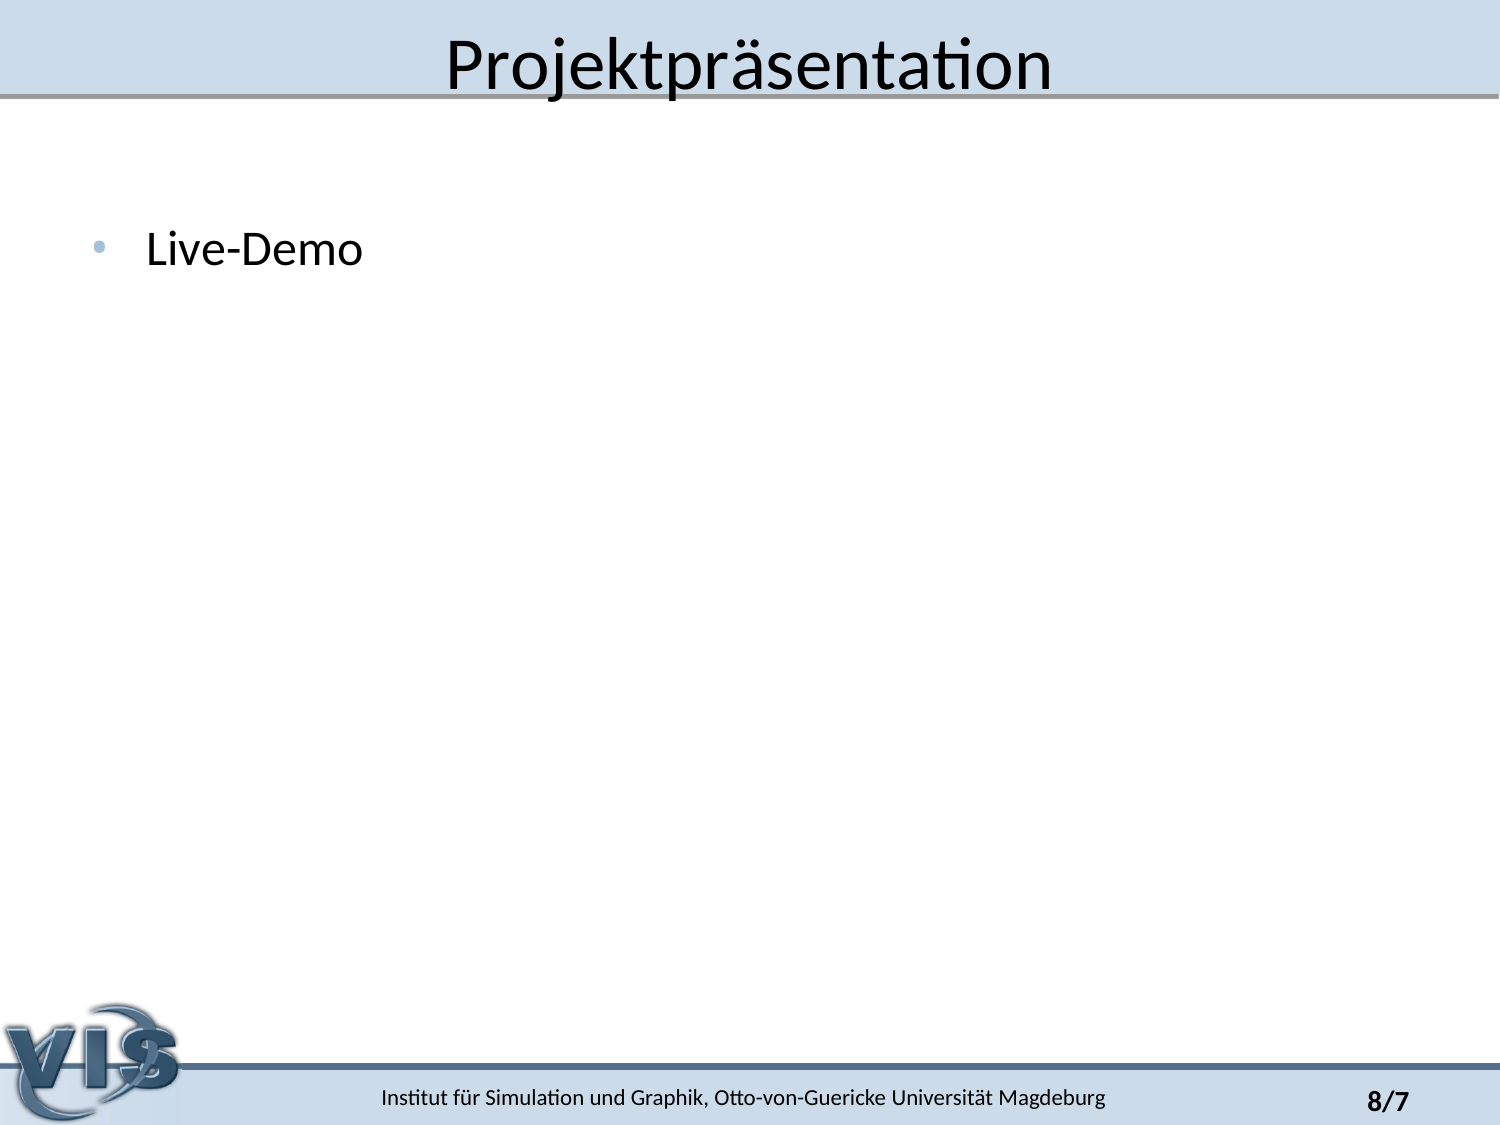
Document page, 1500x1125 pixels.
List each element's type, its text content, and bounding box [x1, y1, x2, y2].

title Projektpräsentation [0, 7, 1500, 83]
picture [0, 1000, 182, 1125]
list Live-Demo [75, 208, 1470, 1021]
